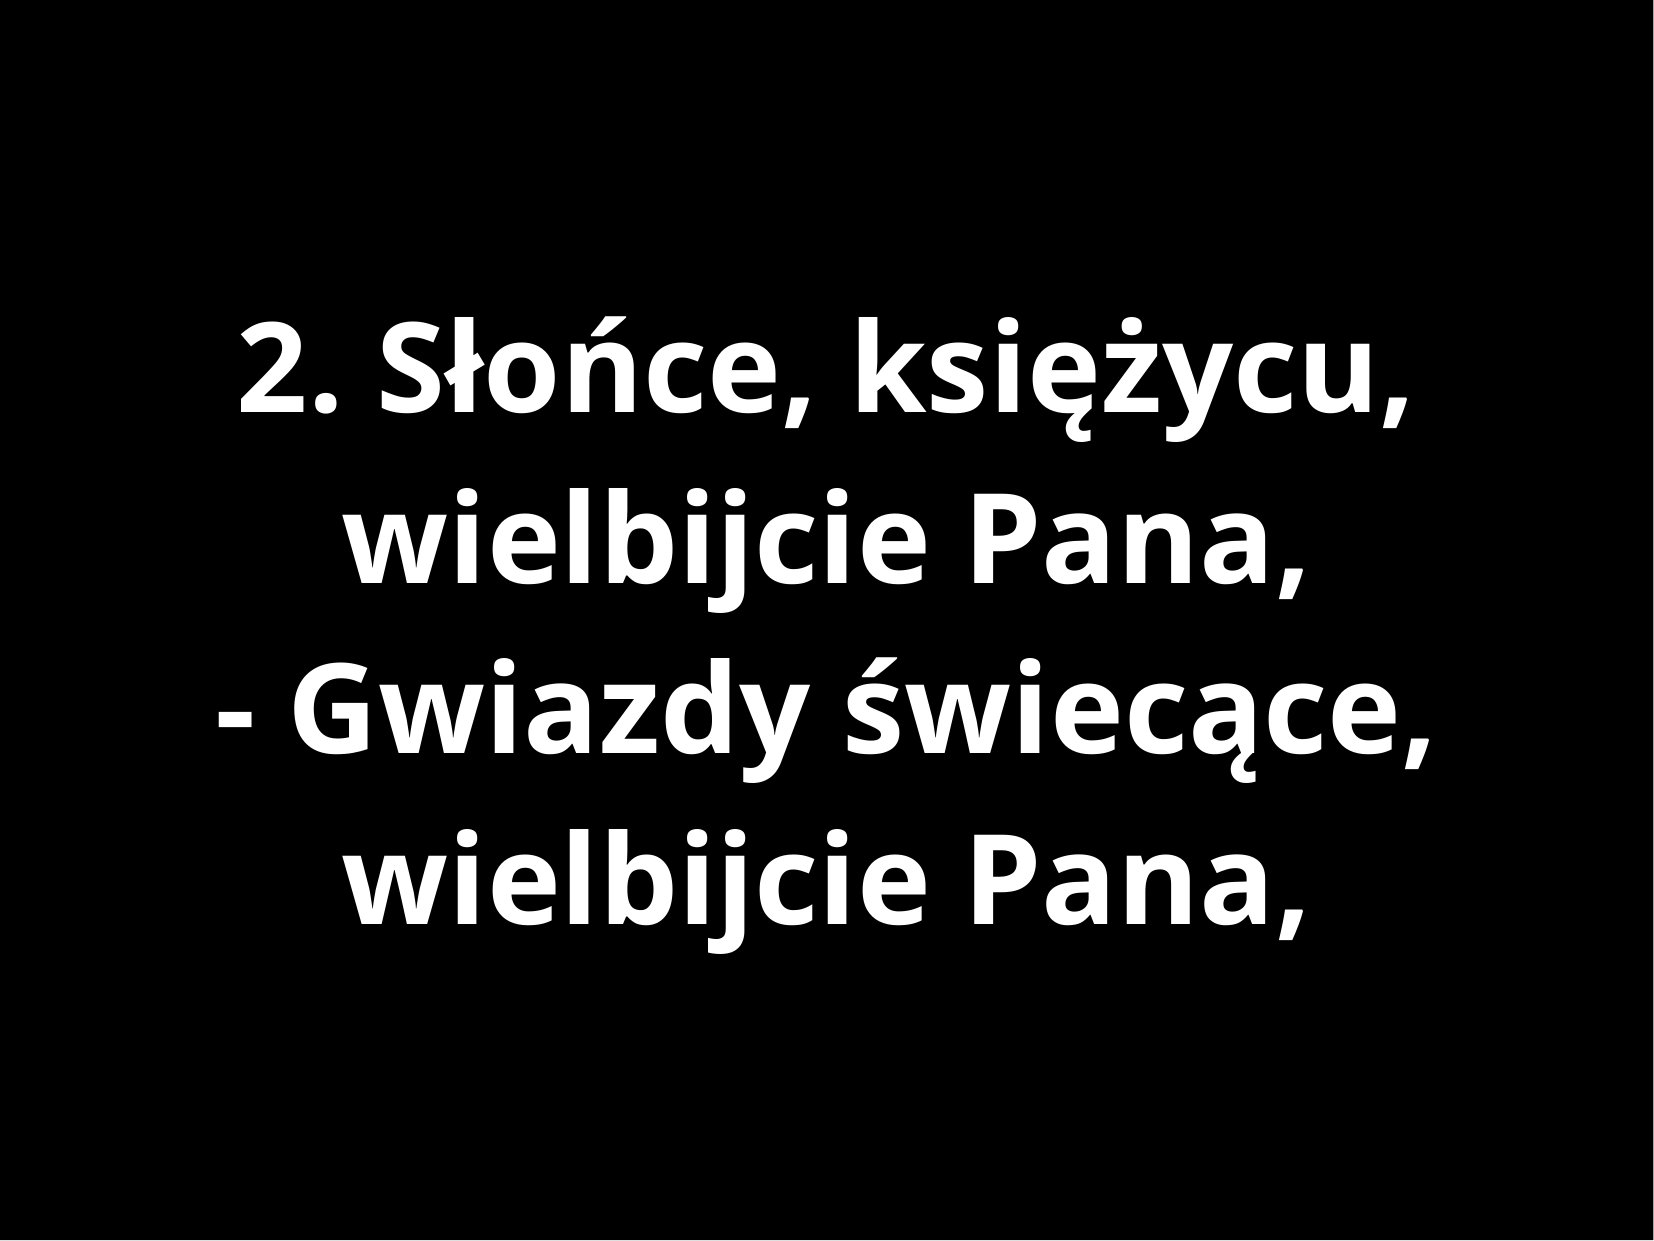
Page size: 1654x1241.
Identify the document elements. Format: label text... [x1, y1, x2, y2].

title 2. Słońce, księżycu, wielbijcie Pana, - Gwiazdy świecące, wielbijcie Pana, [0, 0, 1654, 1241]
